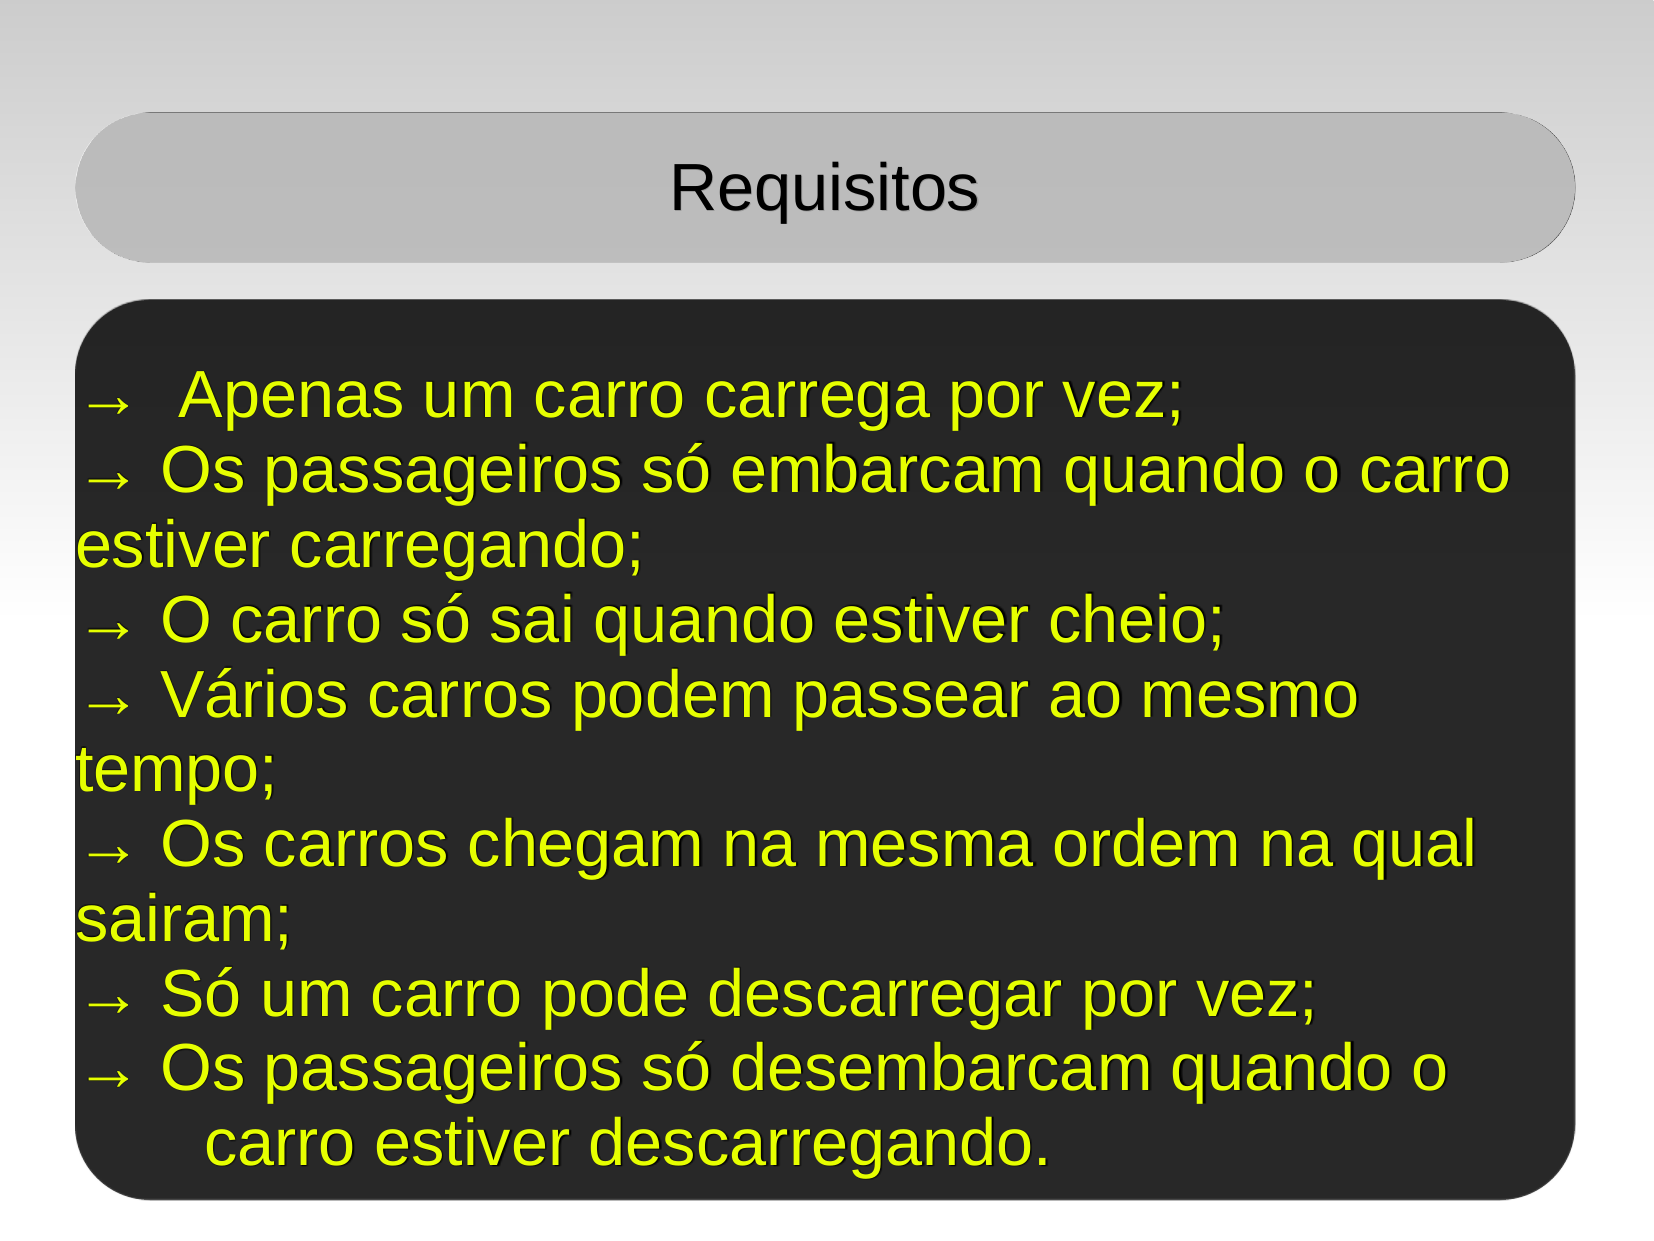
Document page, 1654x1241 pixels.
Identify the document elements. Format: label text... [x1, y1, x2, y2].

text_box → Apenas um carro carrega por vez; → Os passageiros só embarcam quando o carro estiver carregando; → O carro só sai quando estiver cheio; → Vários carros podem passear ao mesmo tempo; → Os carros chegam na mesma ordem na qual sairam; → Só um carro pode descarregar por vez; → Os passageiros só desembarcam quando o carro estiver descarregando. [75, 300, 1576, 1201]
text_box Requisitos [75, 112, 1576, 263]
